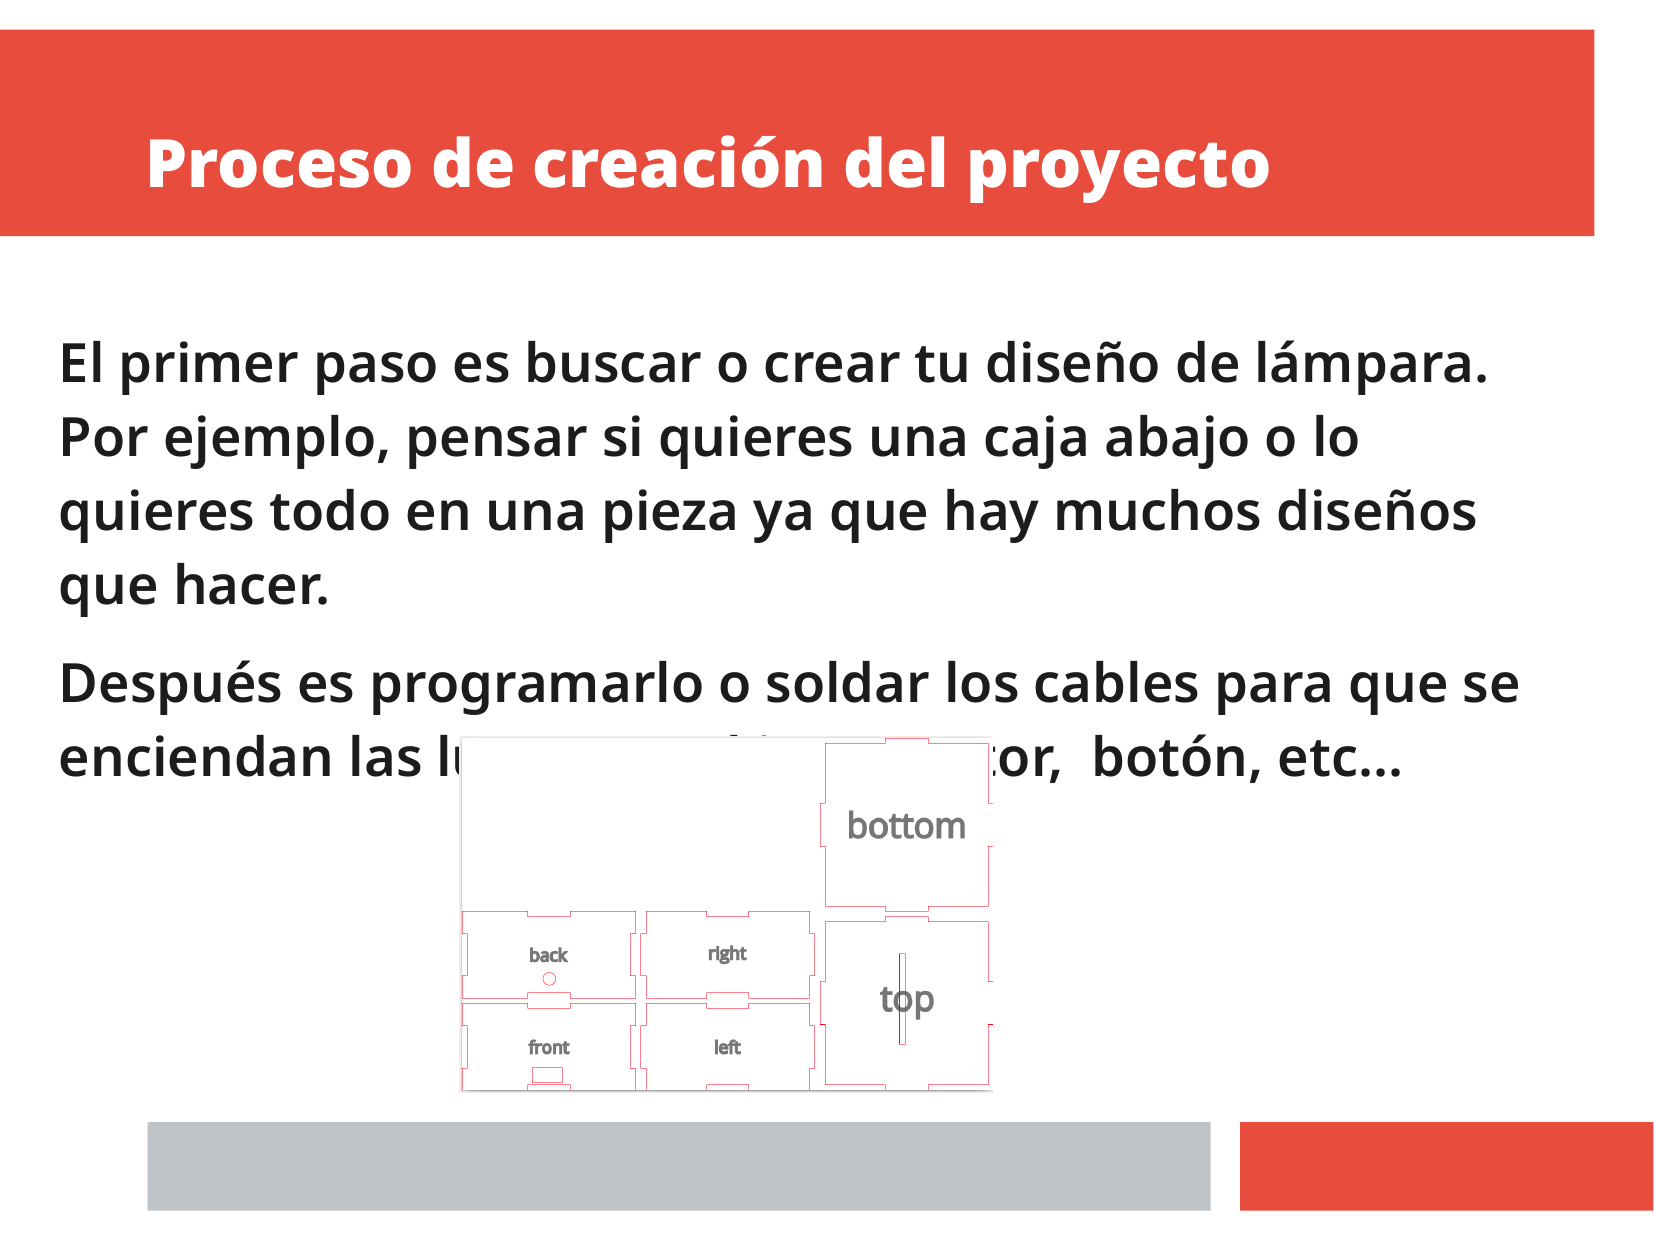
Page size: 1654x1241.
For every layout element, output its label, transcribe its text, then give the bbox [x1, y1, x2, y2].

list El primer paso es buscar o crear tu diseño de lámpara. Por ejemplo, pensar si quieres una caja abajo o lo quieres todo en una pieza ya que hay muchos diseños que hacer. Después es programarlo o soldar los cables para que se enciendan las luces con el interruptor, botón, etc... [59, 324, 1565, 1093]
picture [459, 736, 993, 1093]
title Proceso de creación del proyecto [59, 59, 1595, 207]
